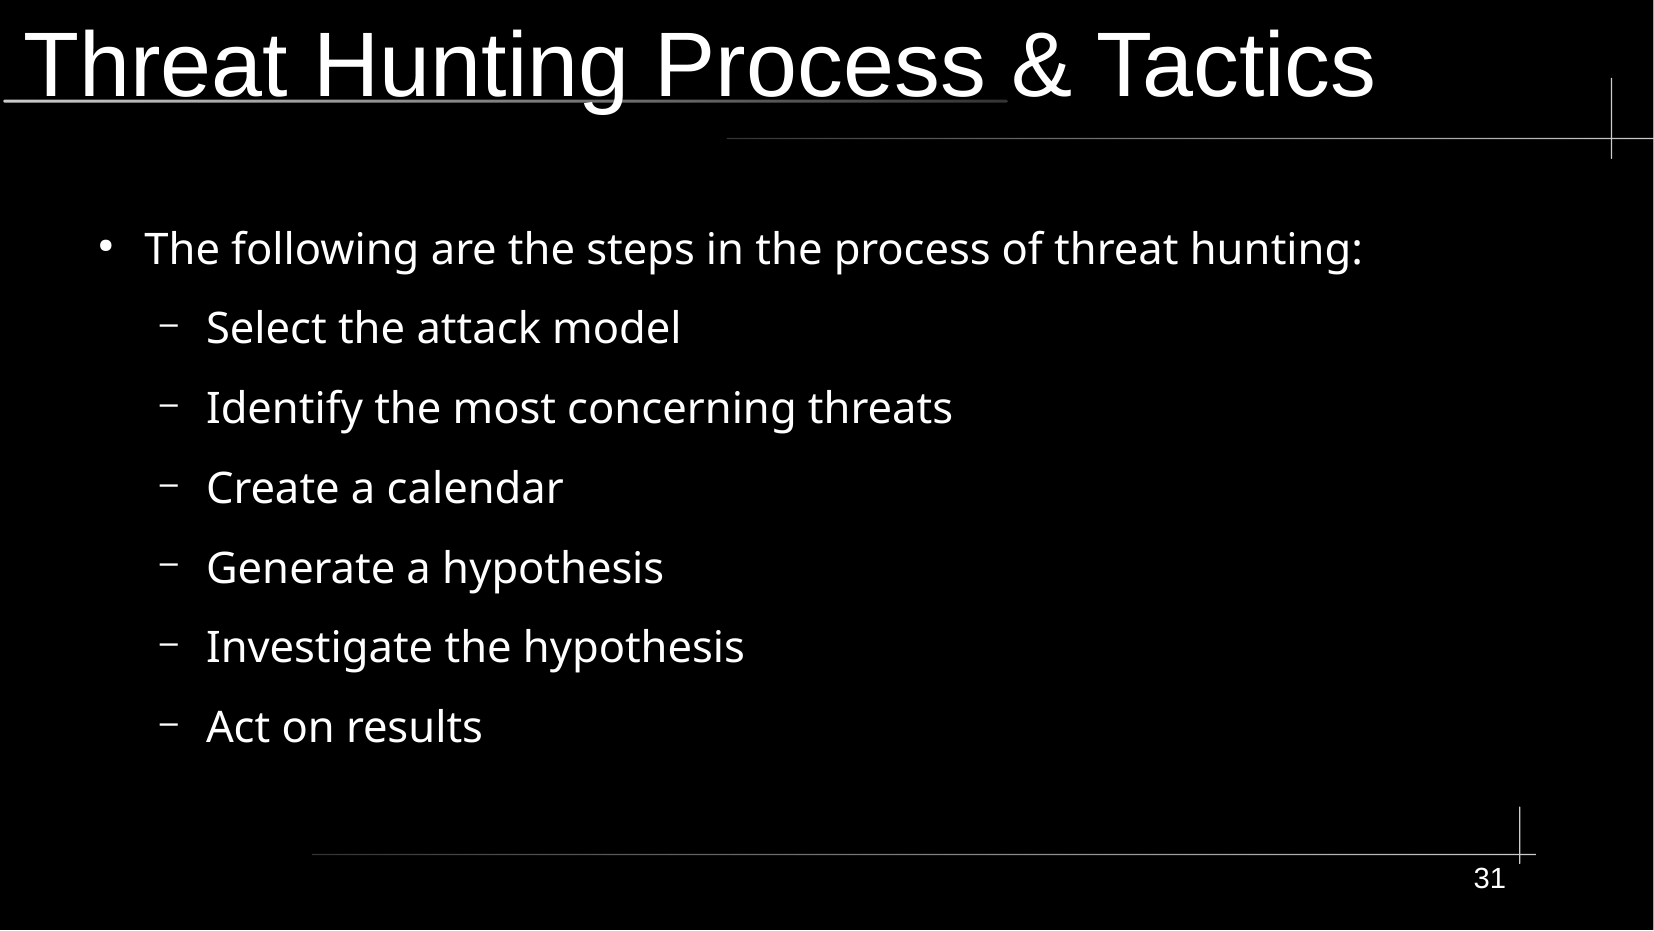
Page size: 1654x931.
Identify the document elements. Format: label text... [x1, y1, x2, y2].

title Threat Hunting Process & Tactics [23, 11, 1589, 119]
list The following are the steps in the process of threat hunting: Select the attack model Identify the most concerning threats Create a calendar Generate a hypothesis Investigate the hypothesis Act on results [82, 217, 1571, 758]
